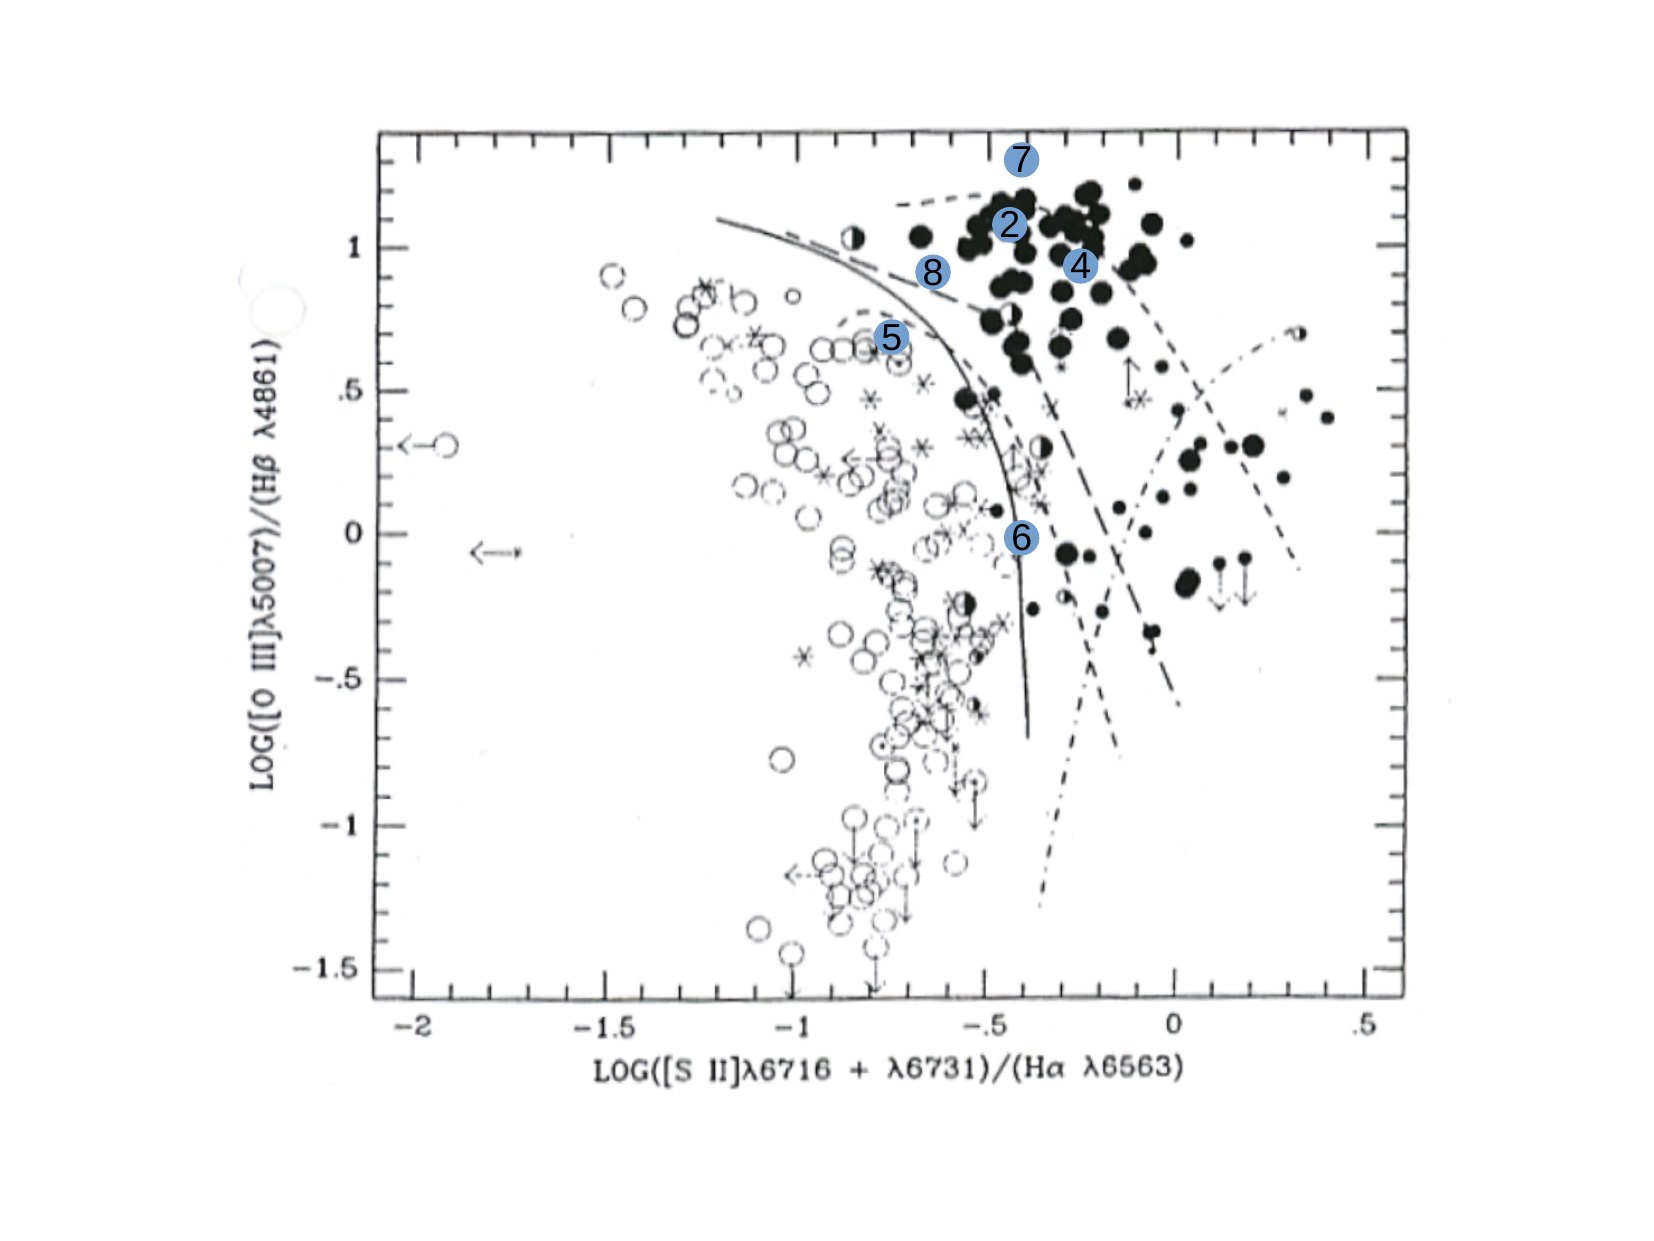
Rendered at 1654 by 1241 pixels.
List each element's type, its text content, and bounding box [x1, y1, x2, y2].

text_box 7 [1003, 142, 1040, 178]
picture [217, 91, 1456, 1101]
text_box 5 [873, 319, 910, 355]
text_box 2 [992, 206, 1028, 243]
text_box 6 [1003, 520, 1040, 556]
text_box 8 [915, 254, 951, 290]
text_box 4 [1062, 248, 1099, 284]
